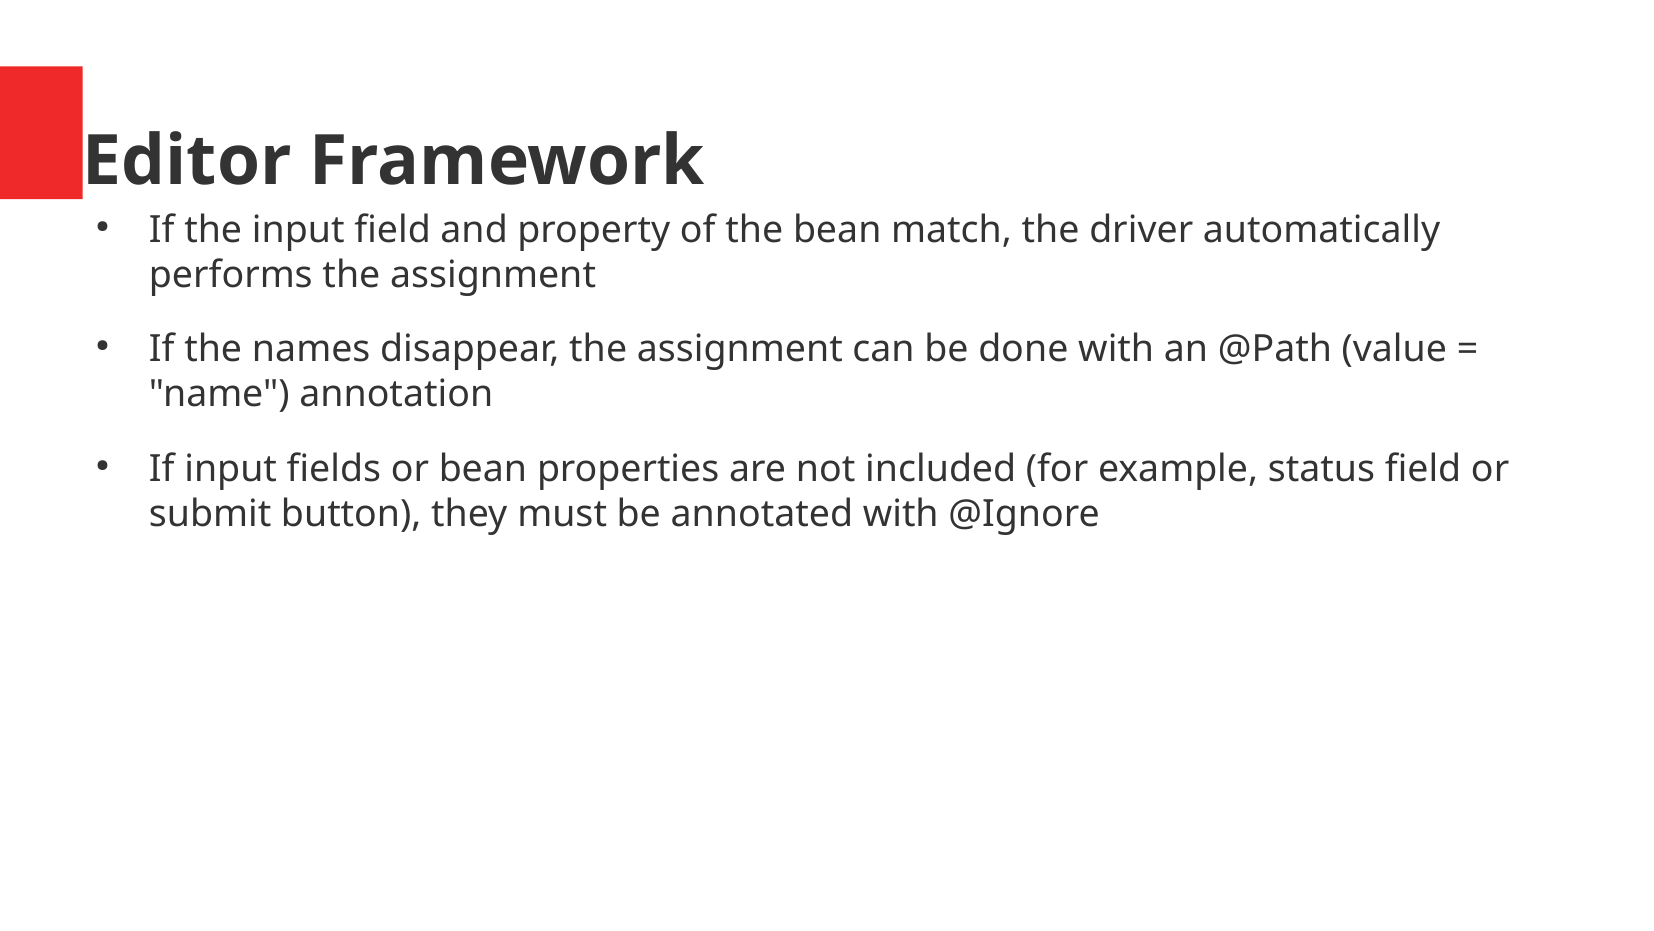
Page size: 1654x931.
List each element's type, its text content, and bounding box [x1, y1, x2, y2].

title Editor Framework [82, 33, 1571, 196]
list If the input field and property of the bean match, the driver automatically performs the assignment If the names disappear, the assignment can be done with an @Path (value = "name") annotation If input fields or bean properties are not included (for example, status field or submit button), they must be annotated with @Ignore [78, 205, 1567, 804]
